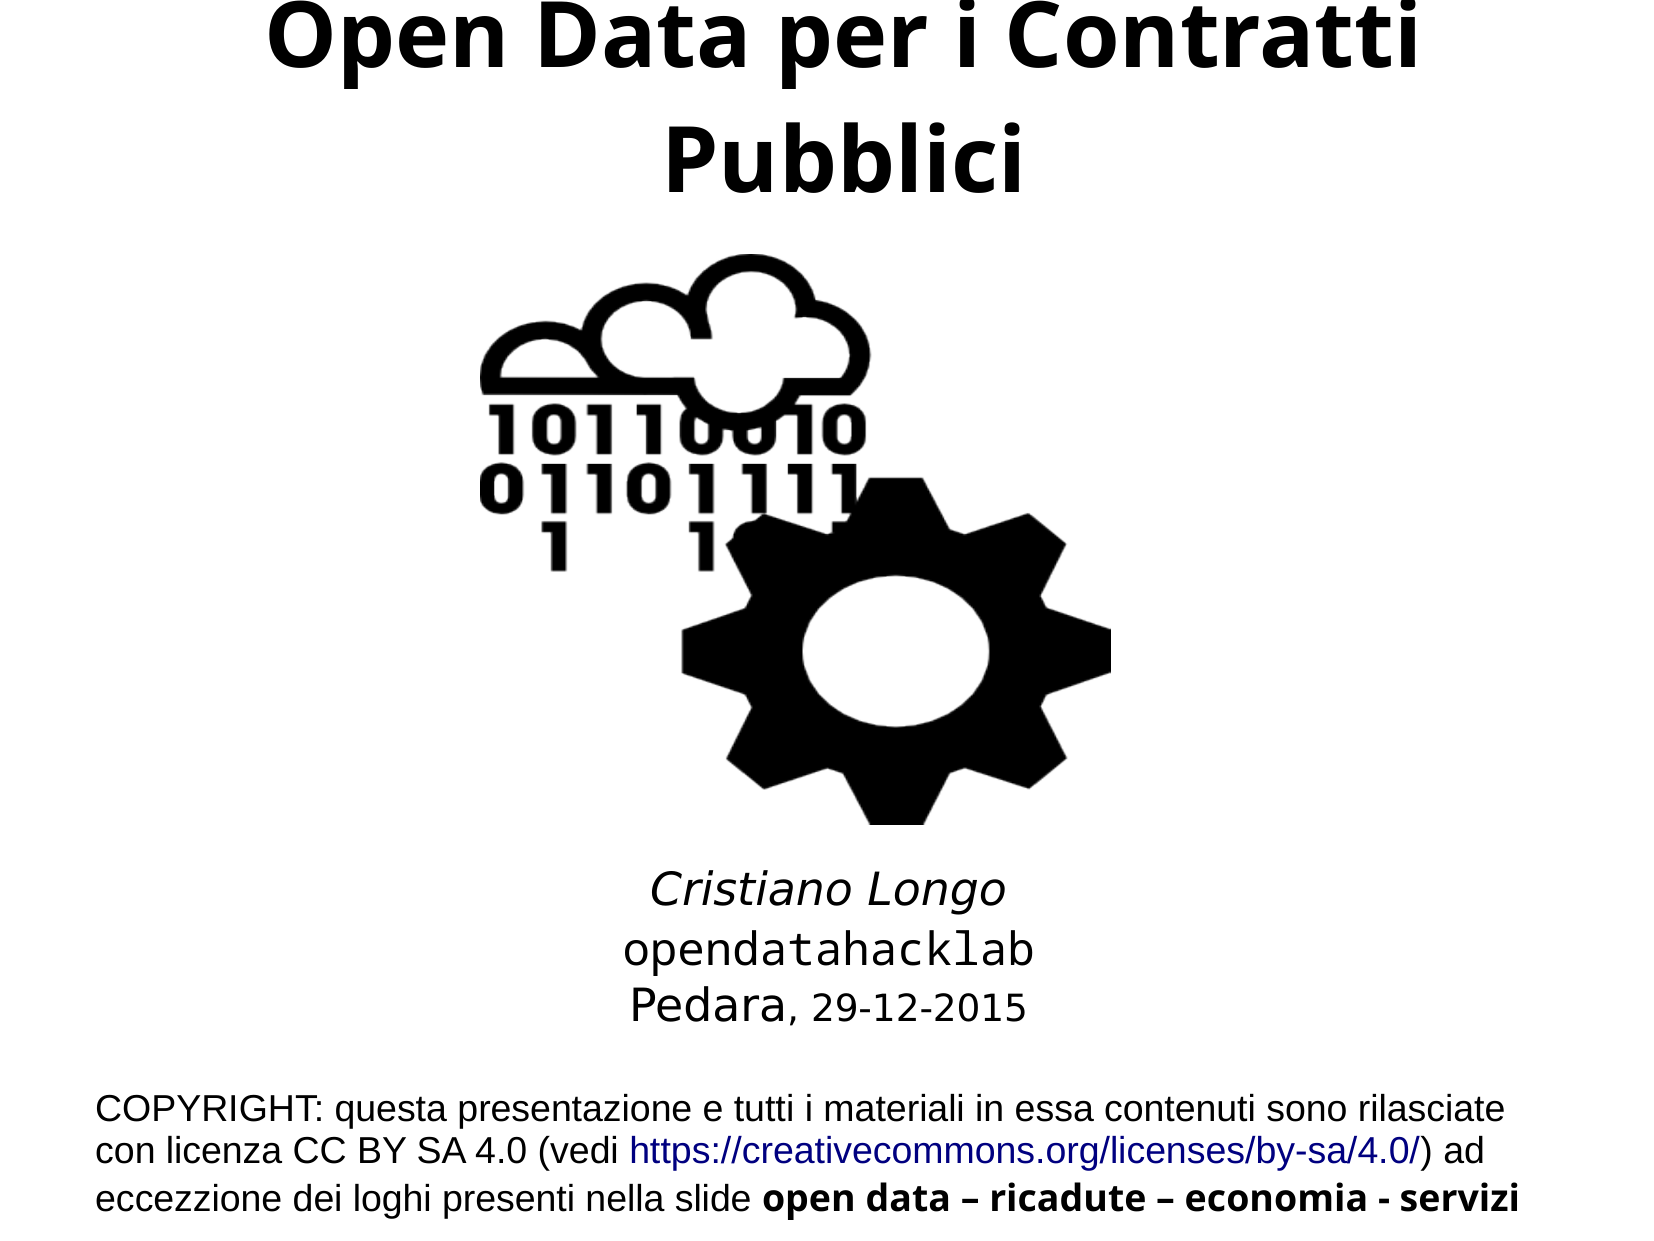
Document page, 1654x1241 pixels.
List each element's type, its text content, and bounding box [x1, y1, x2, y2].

title Cristiano Longo opendatahacklab Pedara, 29-12-2015 [75, 845, 1583, 1051]
text_box COPYRIGHT: questa presentazione e tutti i materiali in essa contenuti sono rilasciate con licenza CC BY SA 4.0 (vedi https://creativecommons.org/licenses/by-sa/4.0/) ad eccezzione dei loghi presenti nella slide open data – ricadute – economia - servizi [80, 1080, 1561, 1241]
picture [480, 254, 1111, 826]
title Open Data per i Contratti Pubblici [82, 39, 1606, 151]
